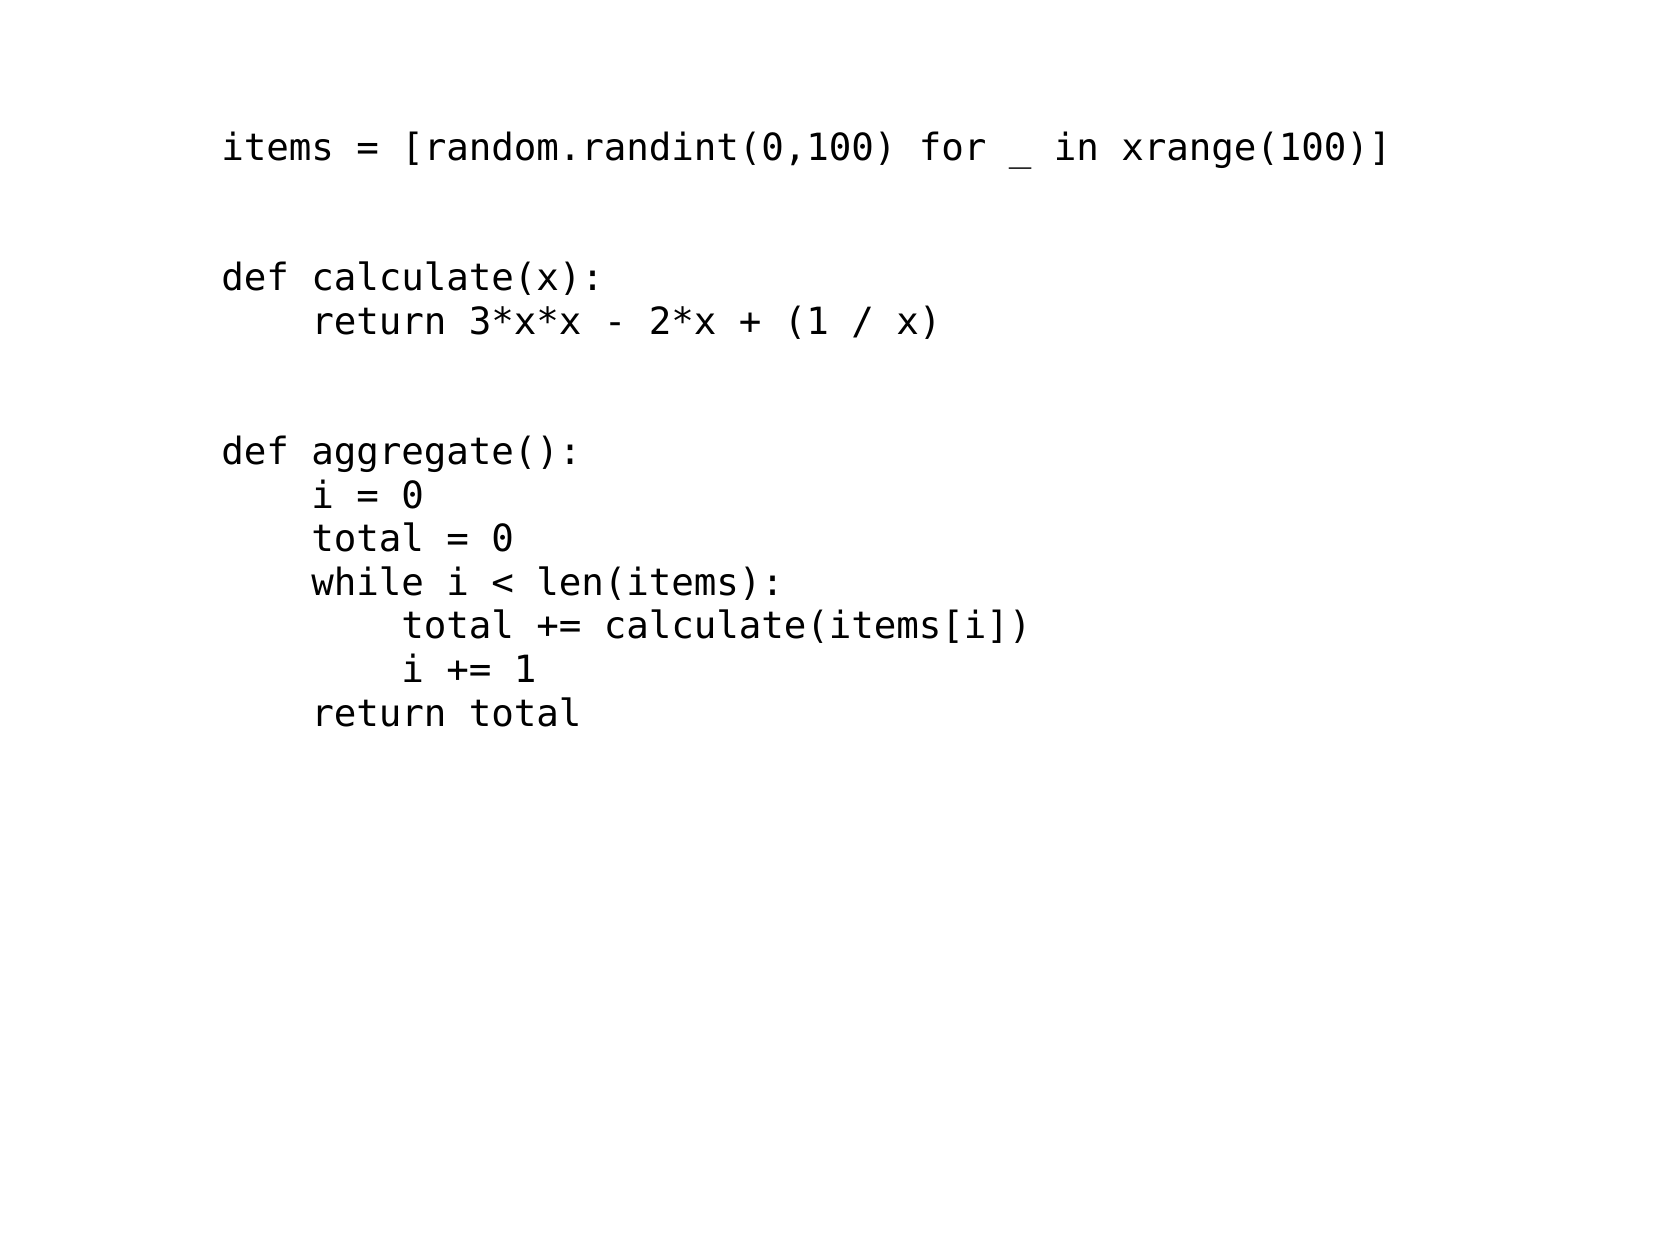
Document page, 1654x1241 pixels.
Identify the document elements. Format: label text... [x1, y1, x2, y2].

text_box items = [random.randint(0,100) for _ in xrange(100)] def calculate(x): return 3*x*x - 2*x + (1 / x) def aggregate(): i = 0 total = 0 while i < len(items): total += calculate(items[i]) i += 1 return total [206, 118, 1477, 786]
